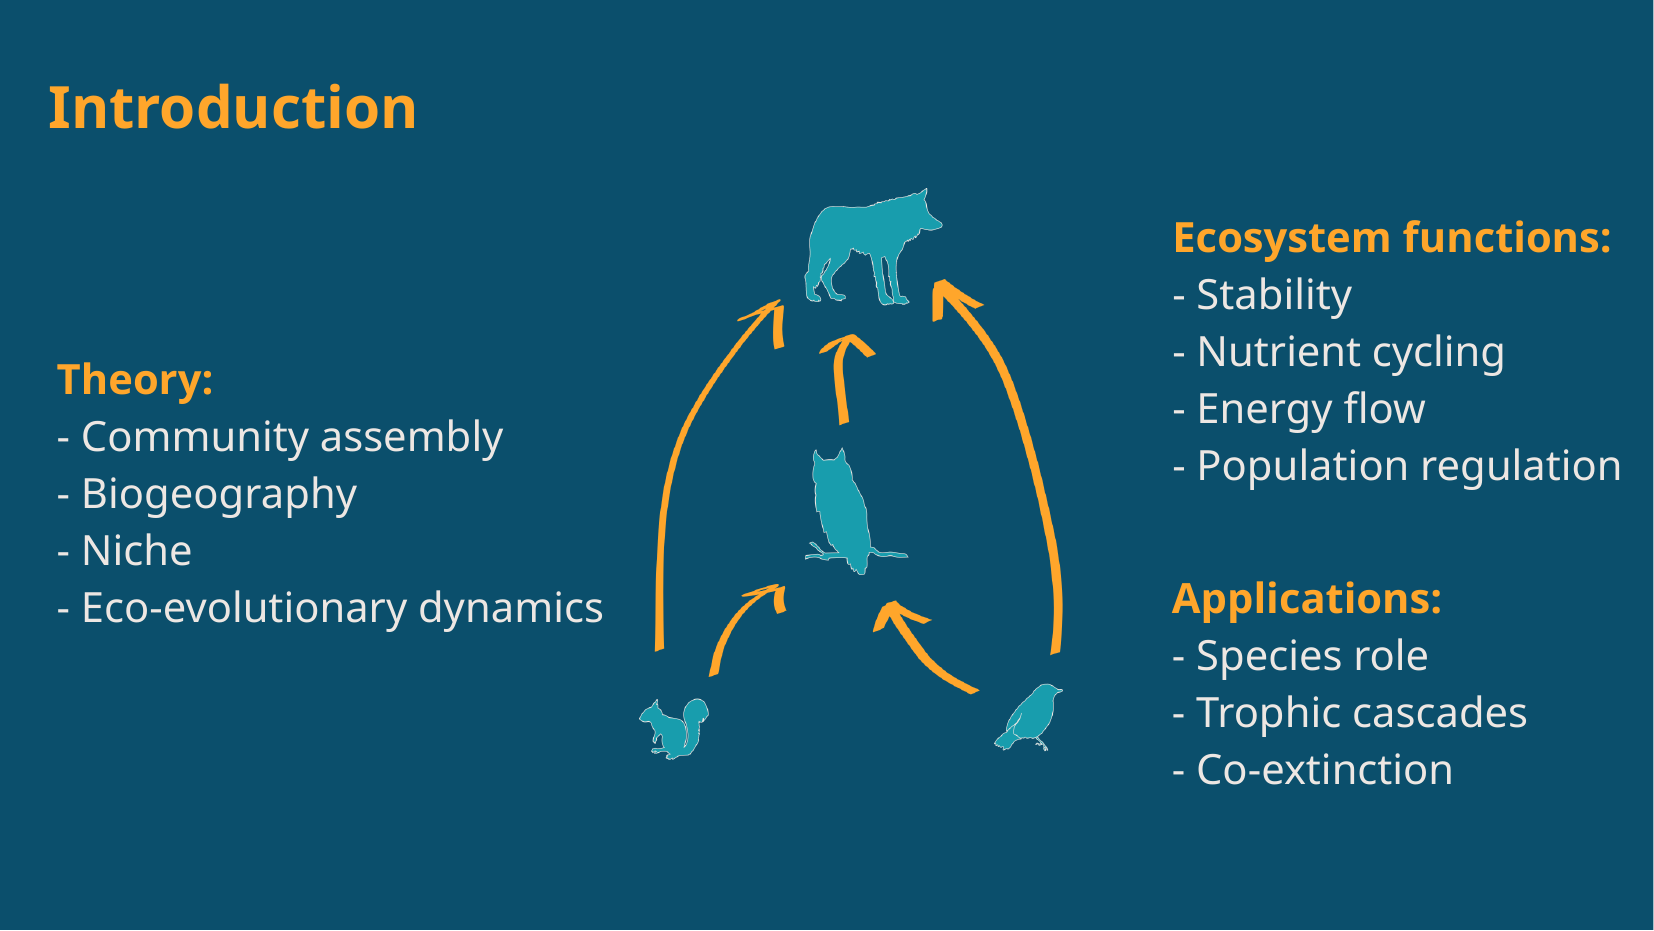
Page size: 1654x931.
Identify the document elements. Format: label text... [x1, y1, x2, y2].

picture [639, 188, 1063, 760]
text_box Theory: - Community assembly - Biogeography - Niche - Eco-evolutionary dynamics [56, 342, 604, 688]
text_box Ecosystem functions: - Stability - Nutrient cycling - Energy flow - Population regulation [1157, 200, 1606, 546]
text_box Introduction [59, 59, 408, 151]
text_box Applications: - Species role - Trophic cascades - Co-extinction [1157, 561, 1536, 797]
